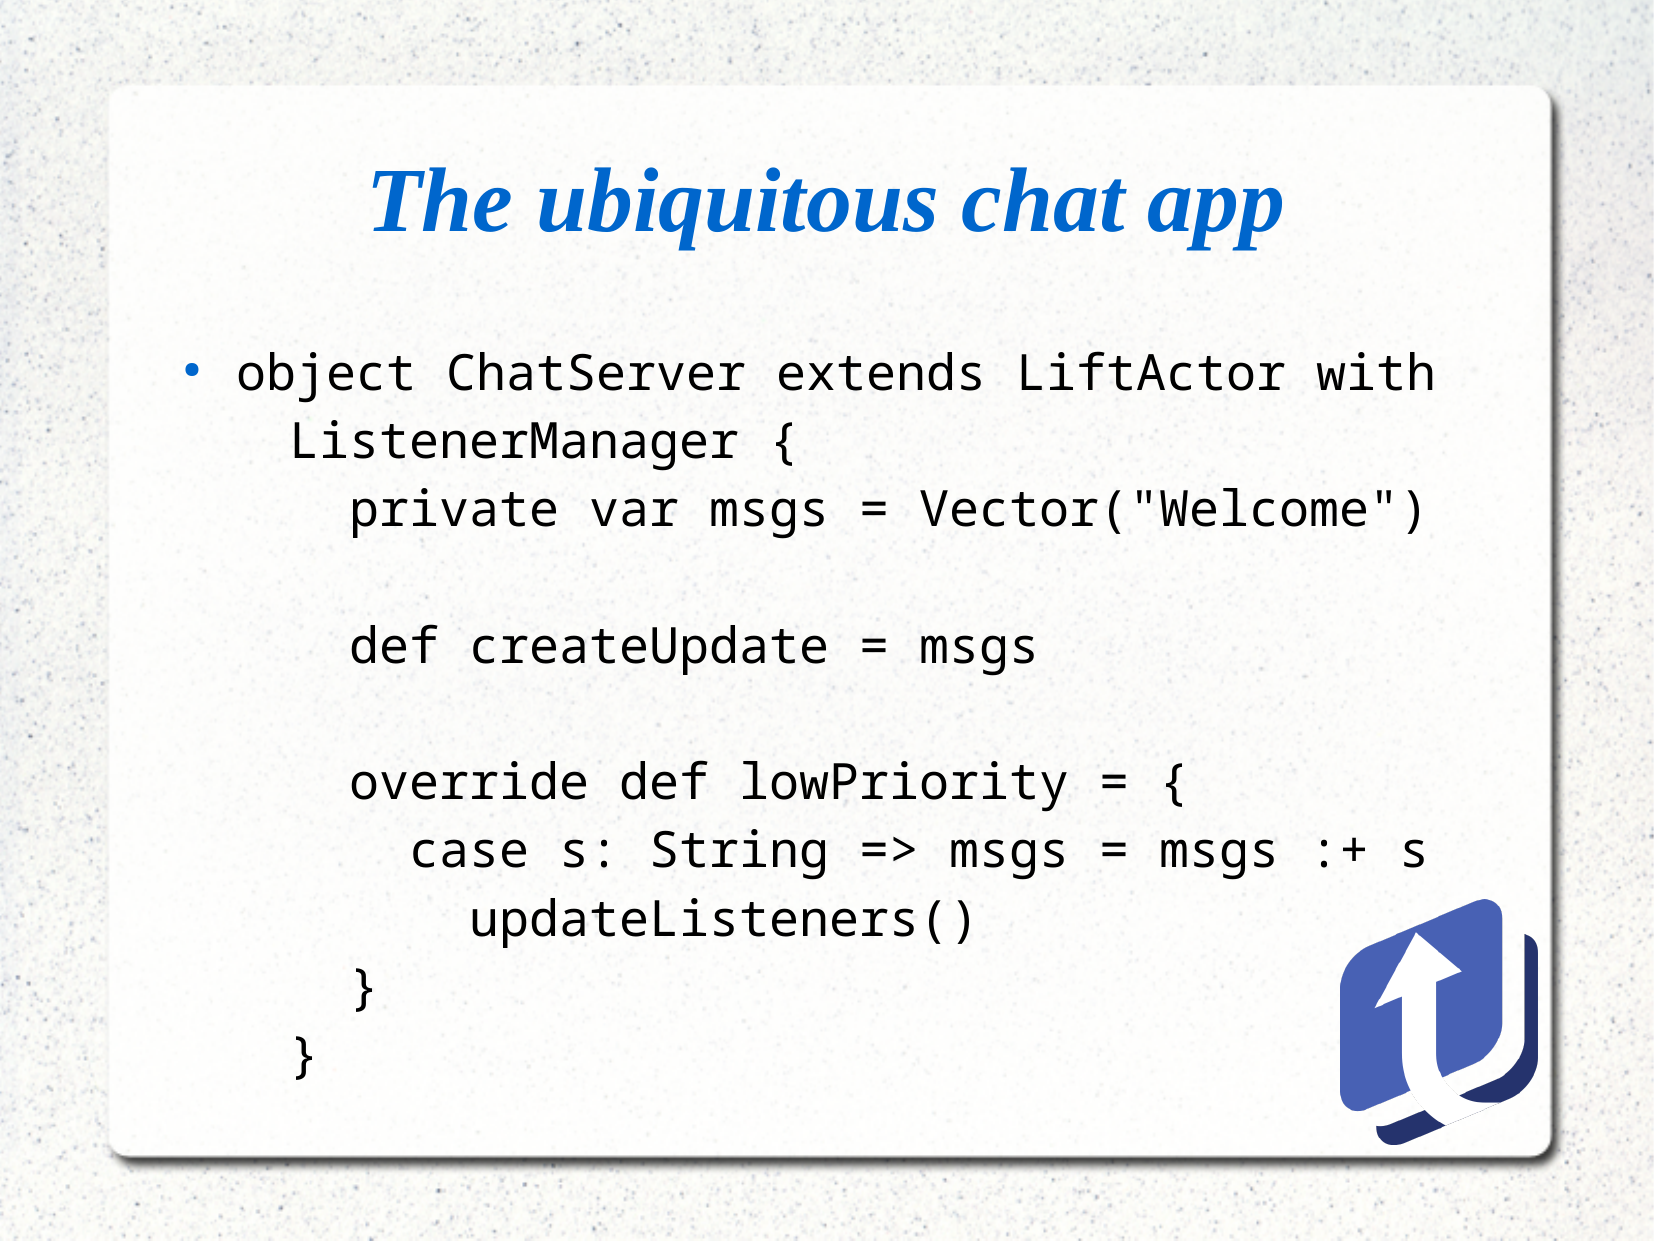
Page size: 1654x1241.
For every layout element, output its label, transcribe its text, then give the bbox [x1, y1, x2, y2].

title The ubiquitous chat app [118, 104, 1536, 297]
picture [0, 0, 1654, 1241]
list object ChatServer extends LiftActor with ListenerManager { private var msgs = Vector("Welcome") def createUpdate = msgs override def lowPriority = { case s: String => msgs = msgs :+ s updateListeners() } } [147, 336, 1506, 1141]
